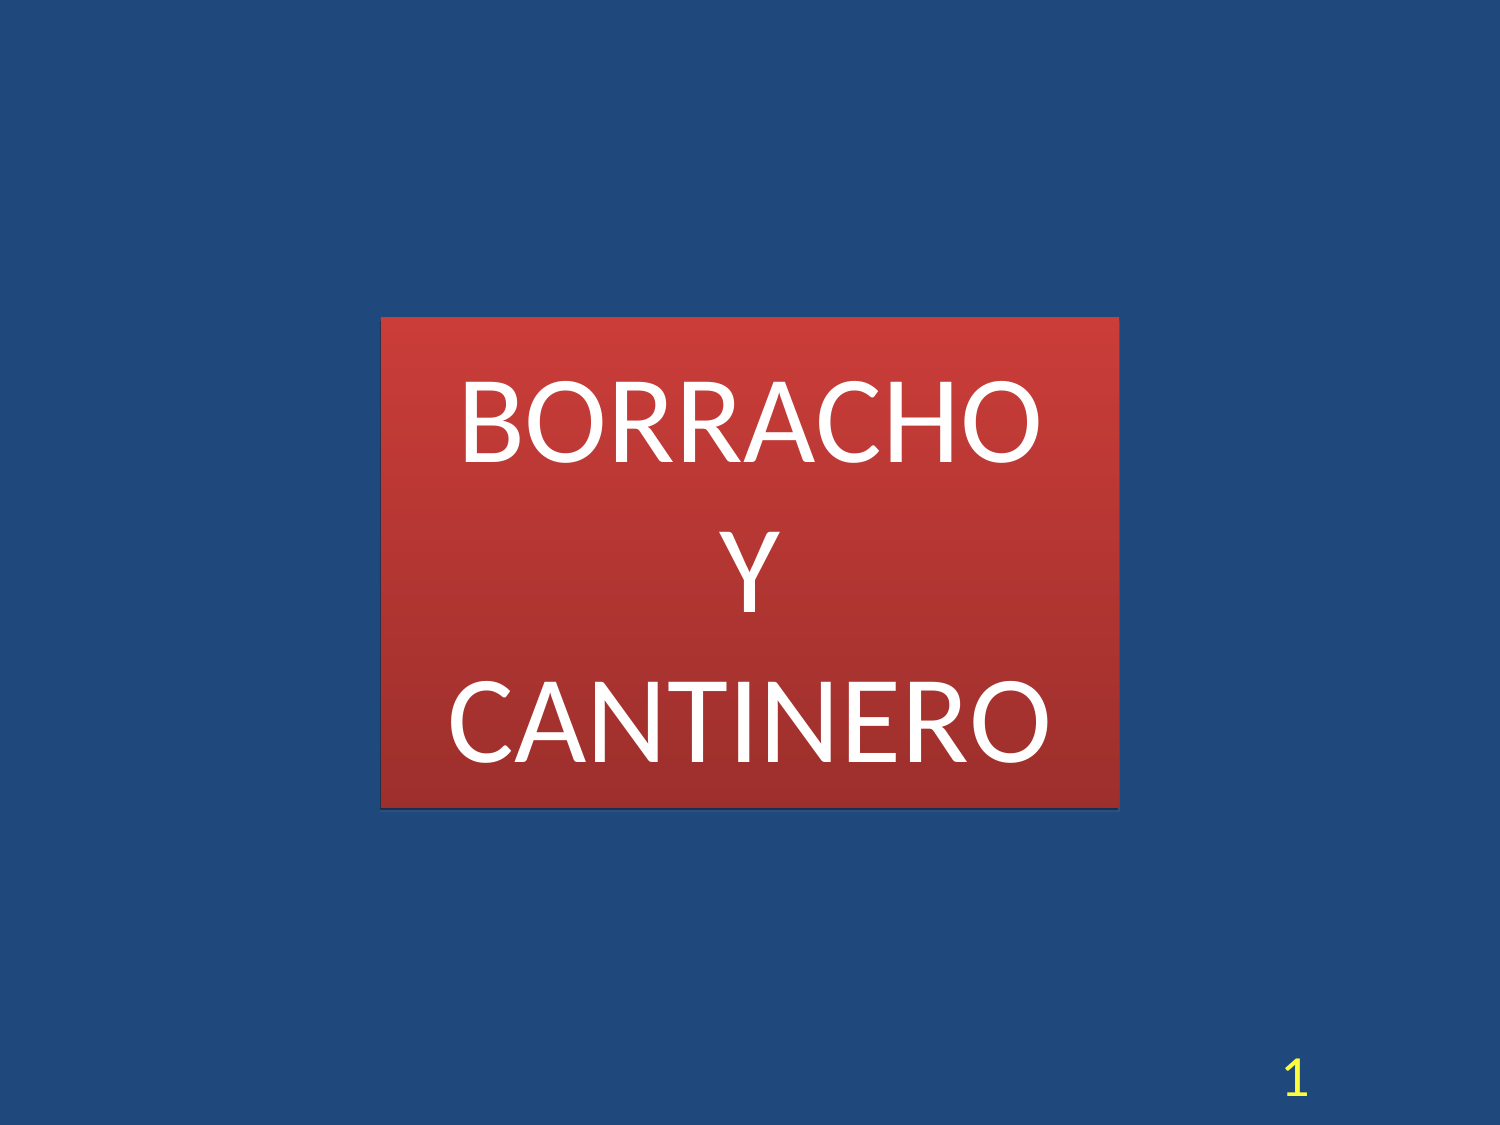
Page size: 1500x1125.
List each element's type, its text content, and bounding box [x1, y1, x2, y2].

text_box <número> [974, 1042, 1325, 1103]
title BORRACHO Y CANTINERO [380, 317, 1120, 808]
